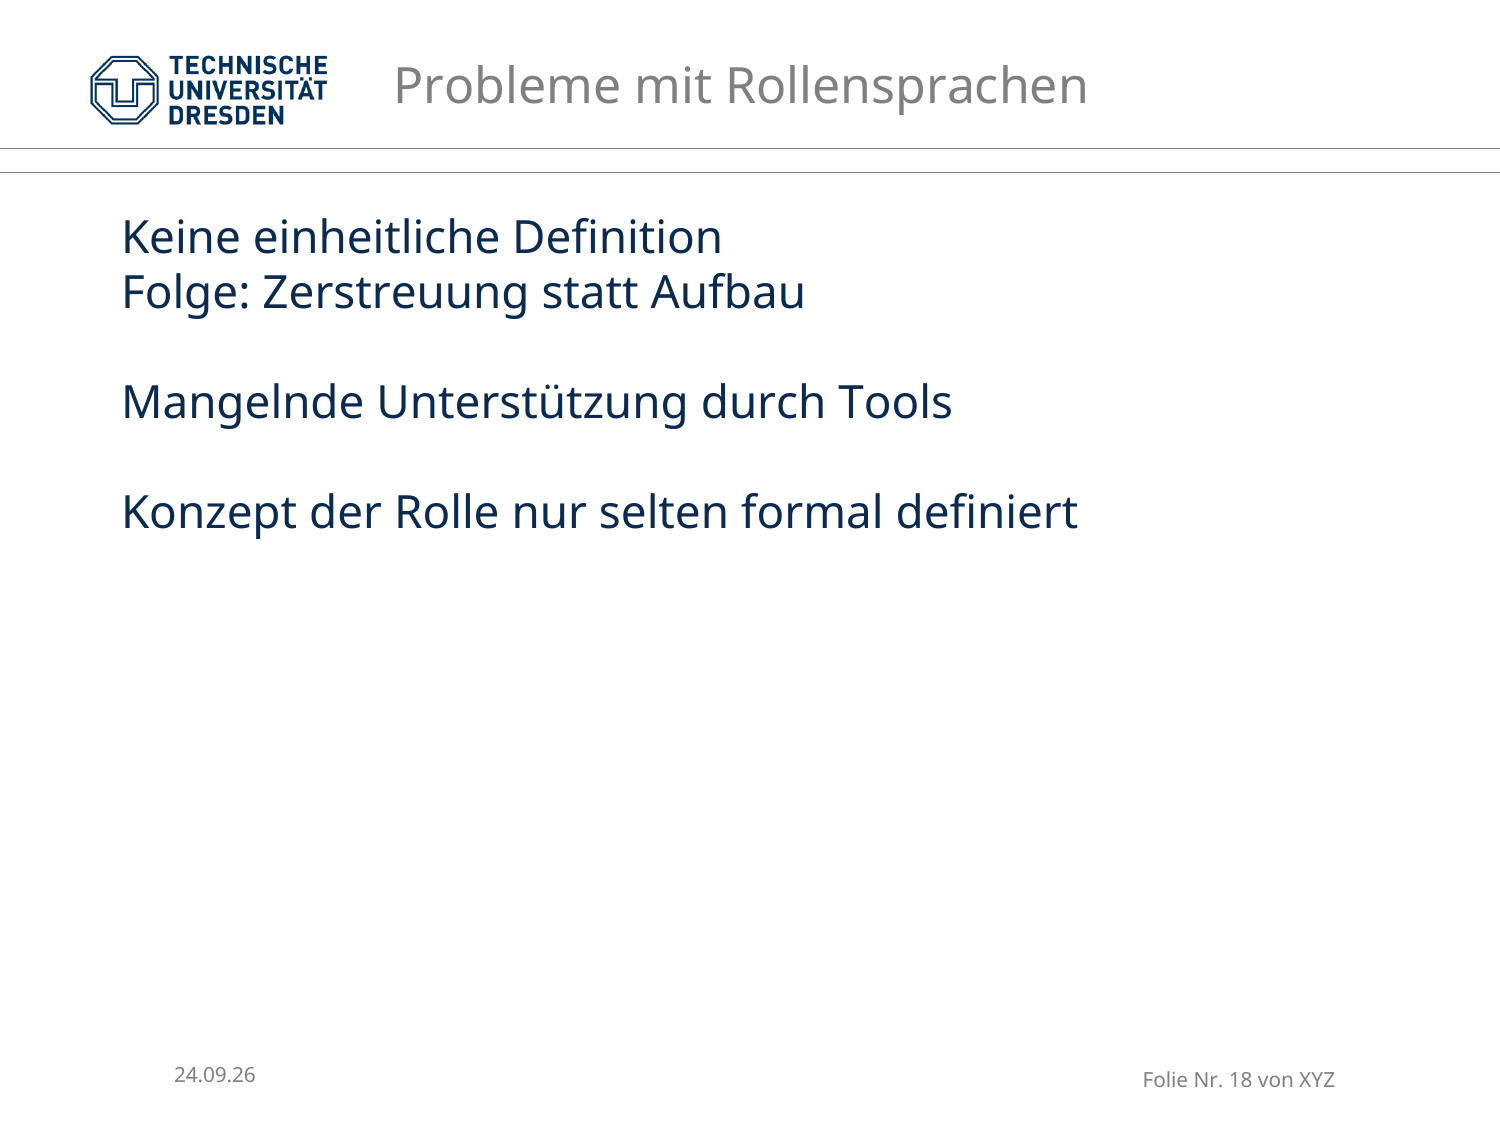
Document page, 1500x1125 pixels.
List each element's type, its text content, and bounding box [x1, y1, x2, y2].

picture [90, 54, 327, 125]
text_box 26.06.18 [159, 1046, 510, 1107]
title Probleme mit Rollensprachen [378, 0, 1500, 178]
text_box Keine einheitliche Definition Folge: Zerstreuung statt Aufbau Mangelnde Unterstützung durch Tools Konzept der Rolle nur selten formal definiert [106, 200, 1430, 666]
